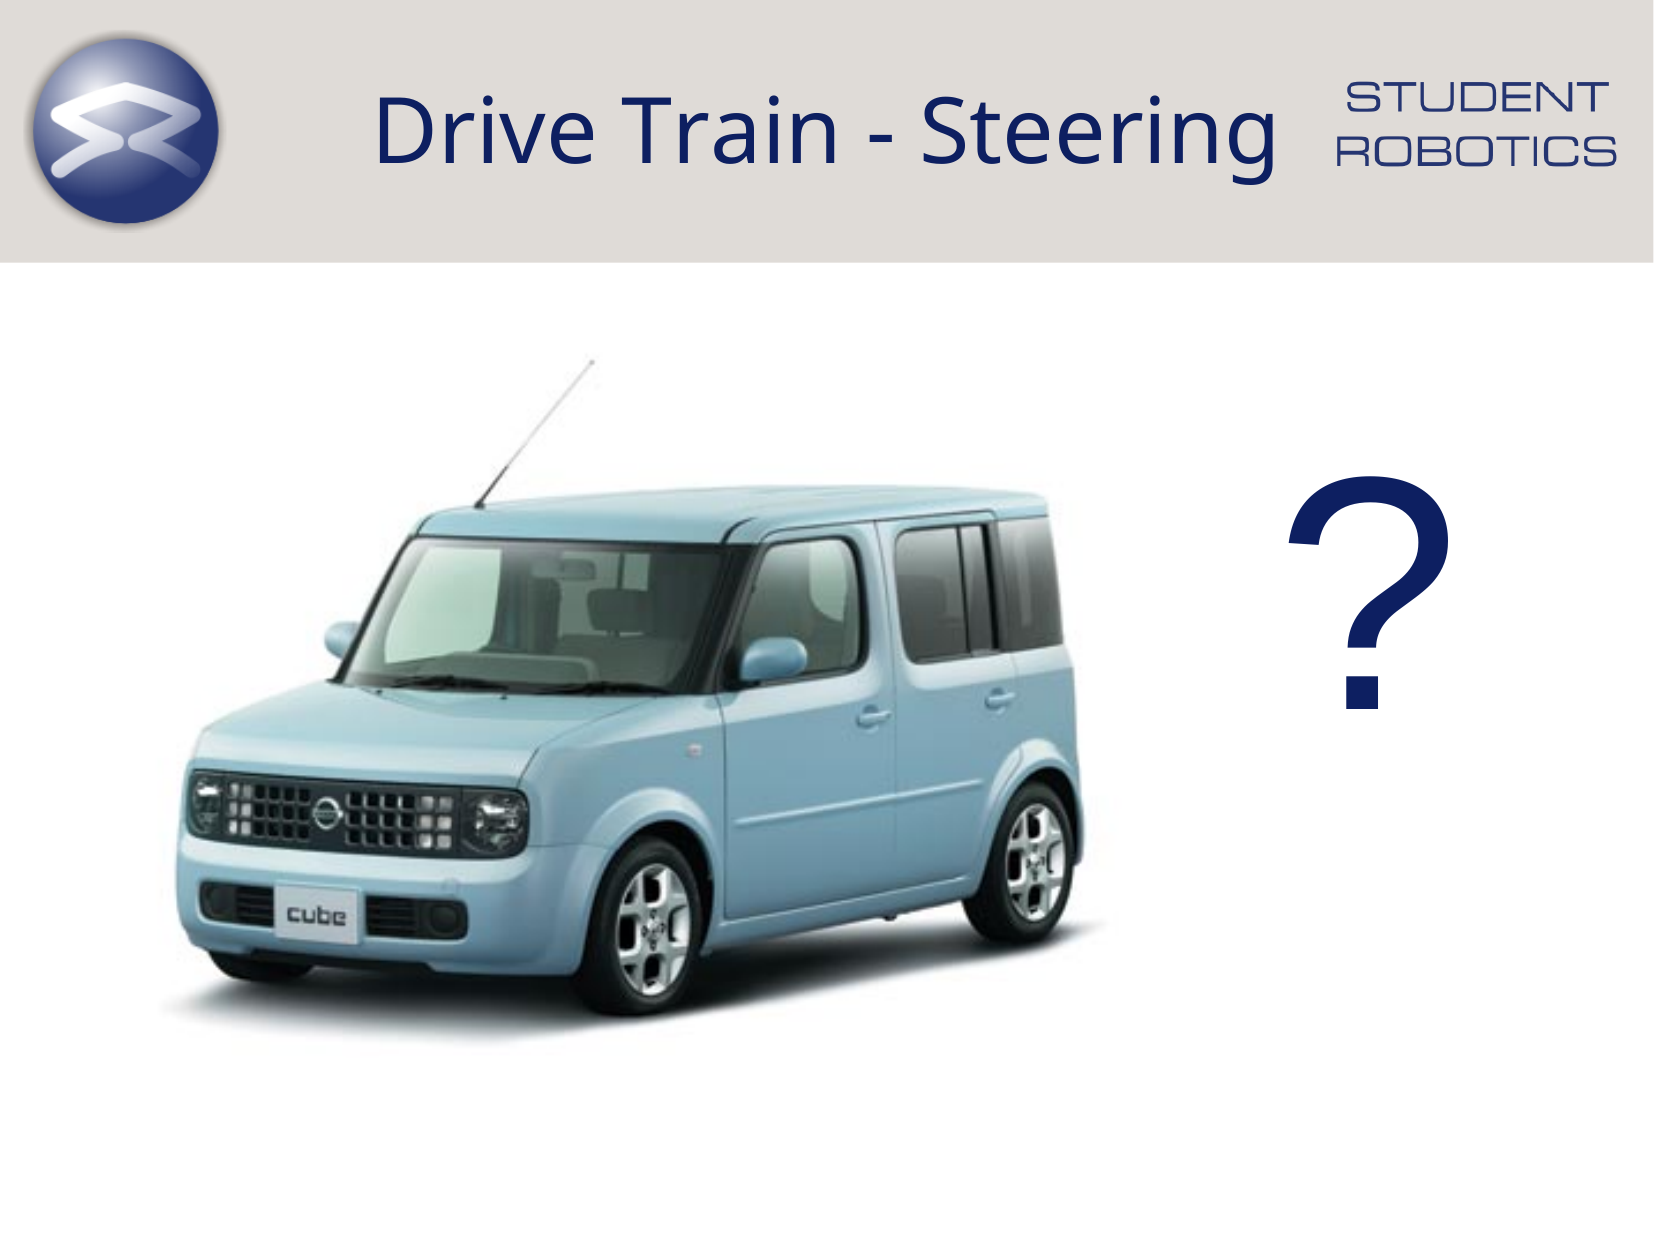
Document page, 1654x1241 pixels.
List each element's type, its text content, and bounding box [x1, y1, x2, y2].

picture [9, 19, 82, 245]
picture [122, 317, 1149, 1088]
title Drive Train - Steering [82, 0, 1571, 257]
picture [1571, 68, 1633, 174]
text_box ? [1261, 400, 1524, 910]
